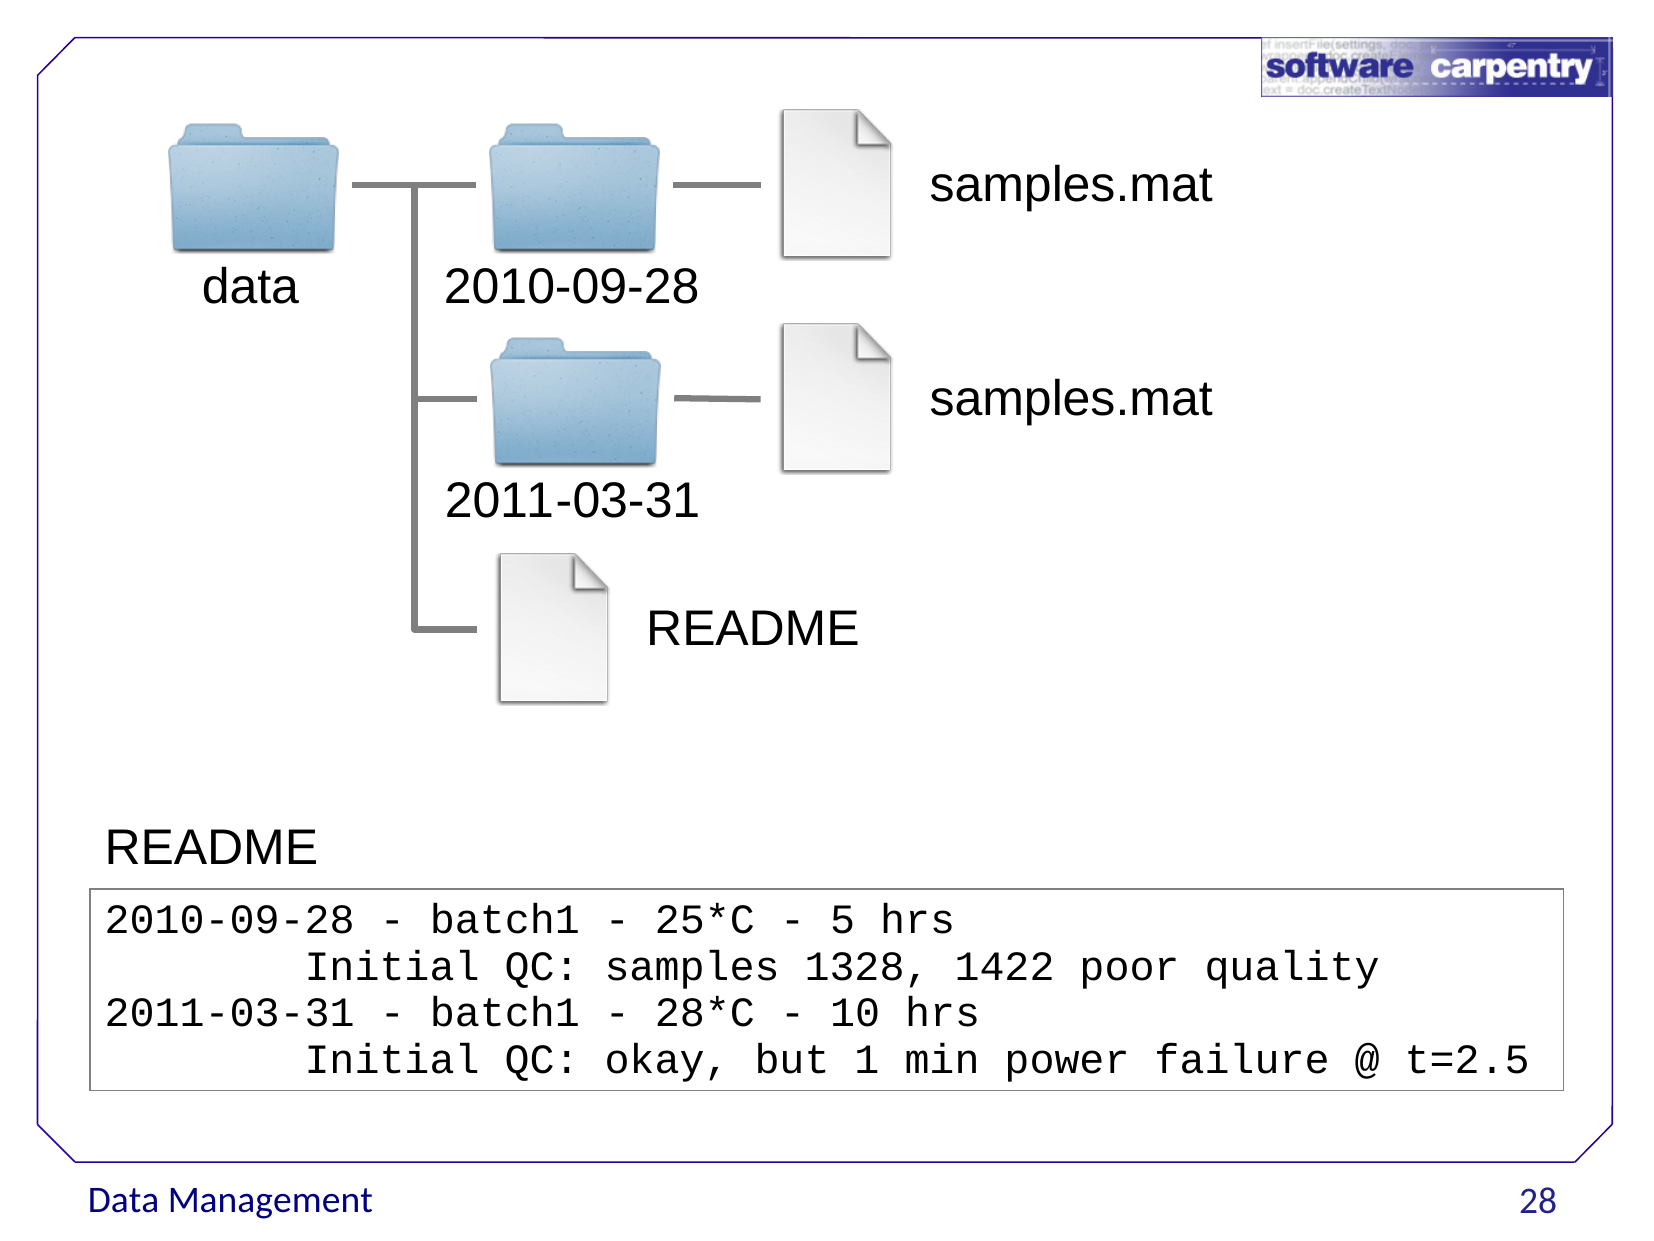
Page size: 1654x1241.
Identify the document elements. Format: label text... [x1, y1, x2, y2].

text_box samples.mat [914, 363, 1425, 435]
text_box 2010-09-28 [420, 251, 723, 323]
text_box 2010-09-28 - batch1 - 25*C - 5 hrs Initial QC: samples 1328, 1422 poor quality 2011-03-31 - batch1 - 28*C - 10 hrs Initial QC: okay, but 1 min power failure @ t=2.5 [89, 889, 1564, 1091]
text_box data [137, 251, 364, 323]
text_box README [631, 593, 1141, 665]
text_box 2011-03-31 [422, 465, 723, 537]
picture [154, 100, 353, 251]
picture [477, 314, 675, 465]
picture [760, 323, 912, 475]
text_box samples.mat [914, 149, 1387, 221]
picture [1261, 37, 1613, 97]
picture [760, 109, 912, 261]
text_box <number> [1185, 1168, 1572, 1235]
picture [476, 100, 674, 251]
text_box README [89, 812, 599, 884]
picture [477, 553, 629, 706]
